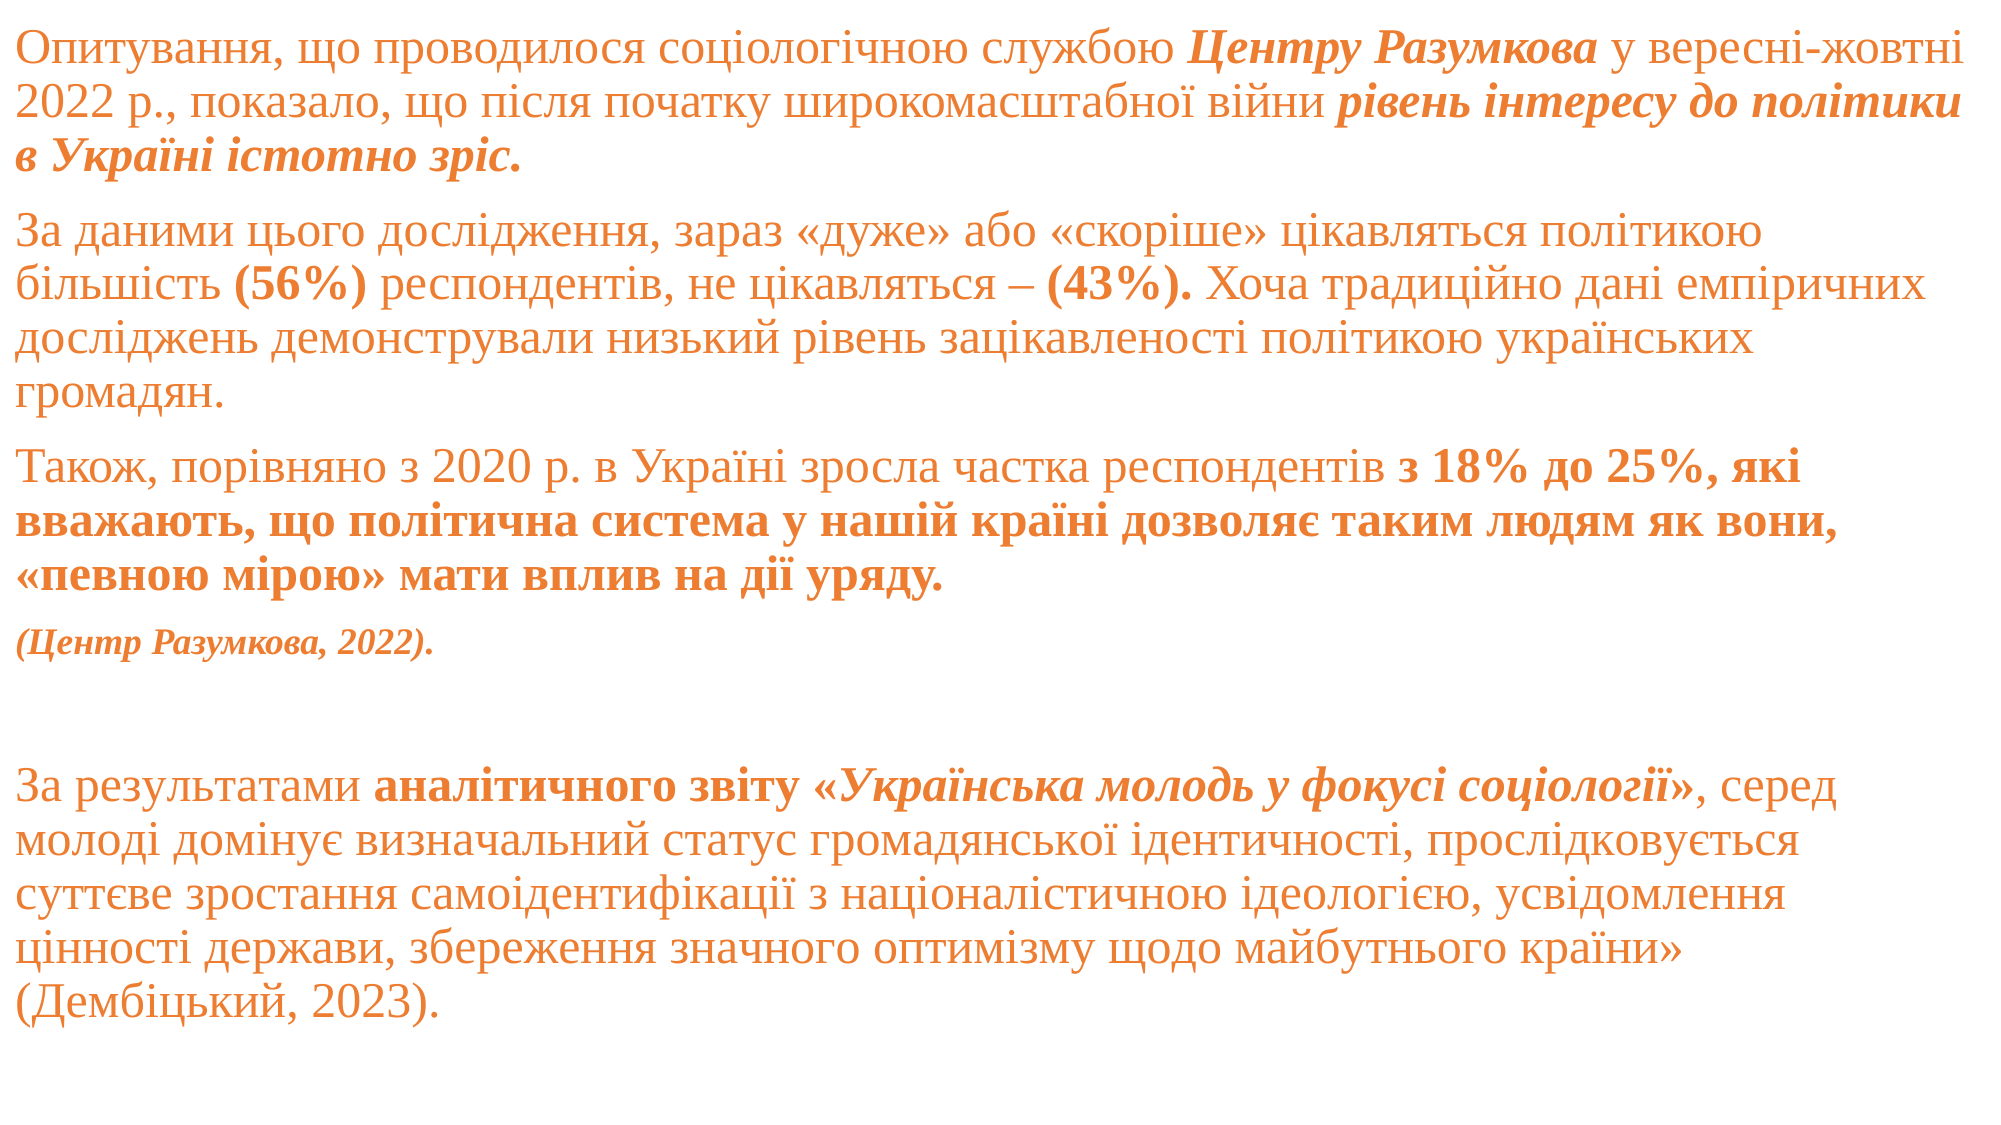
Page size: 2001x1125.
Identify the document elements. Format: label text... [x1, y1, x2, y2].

list Опитування, що проводилося соціологічною службою Центру Разумкова у вересні-жовтні 2022 р., показало, що після початку широкомасштабної війни рівень інтересу до політики в Україні істотно зріс. За даними цього дослідження, зараз «дуже» або «скоріше» цікавляться політикою більшість (56%) респондентів, не цікавляться – (43%). Хоча традиційно дані емпіричних досліджень демонстрували низький рівень зацікавленості політикою українських громадян. Також, порівняно з 2020 р. в Україні зросла частка респондентів з 18% до 25%, які вважають, що політична система у нашій країні дозволяє таким людям як вони, «певною мірою» мати вплив на дії уряду. (Центр Разумкова, 2022). За результатами аналітичного звіту «Українська молодь у фокусі соціології», серед молоді домінує визначальний статус громадянської ідентичності, прослідковується суттєве зростання самоідентифікації з націоналістичною ідеологією, усвідомлення цінності держави, збереження значного оптимізму щодо майбутнього країни» (Дембіцький, 2023). [0, 12, 1984, 1125]
